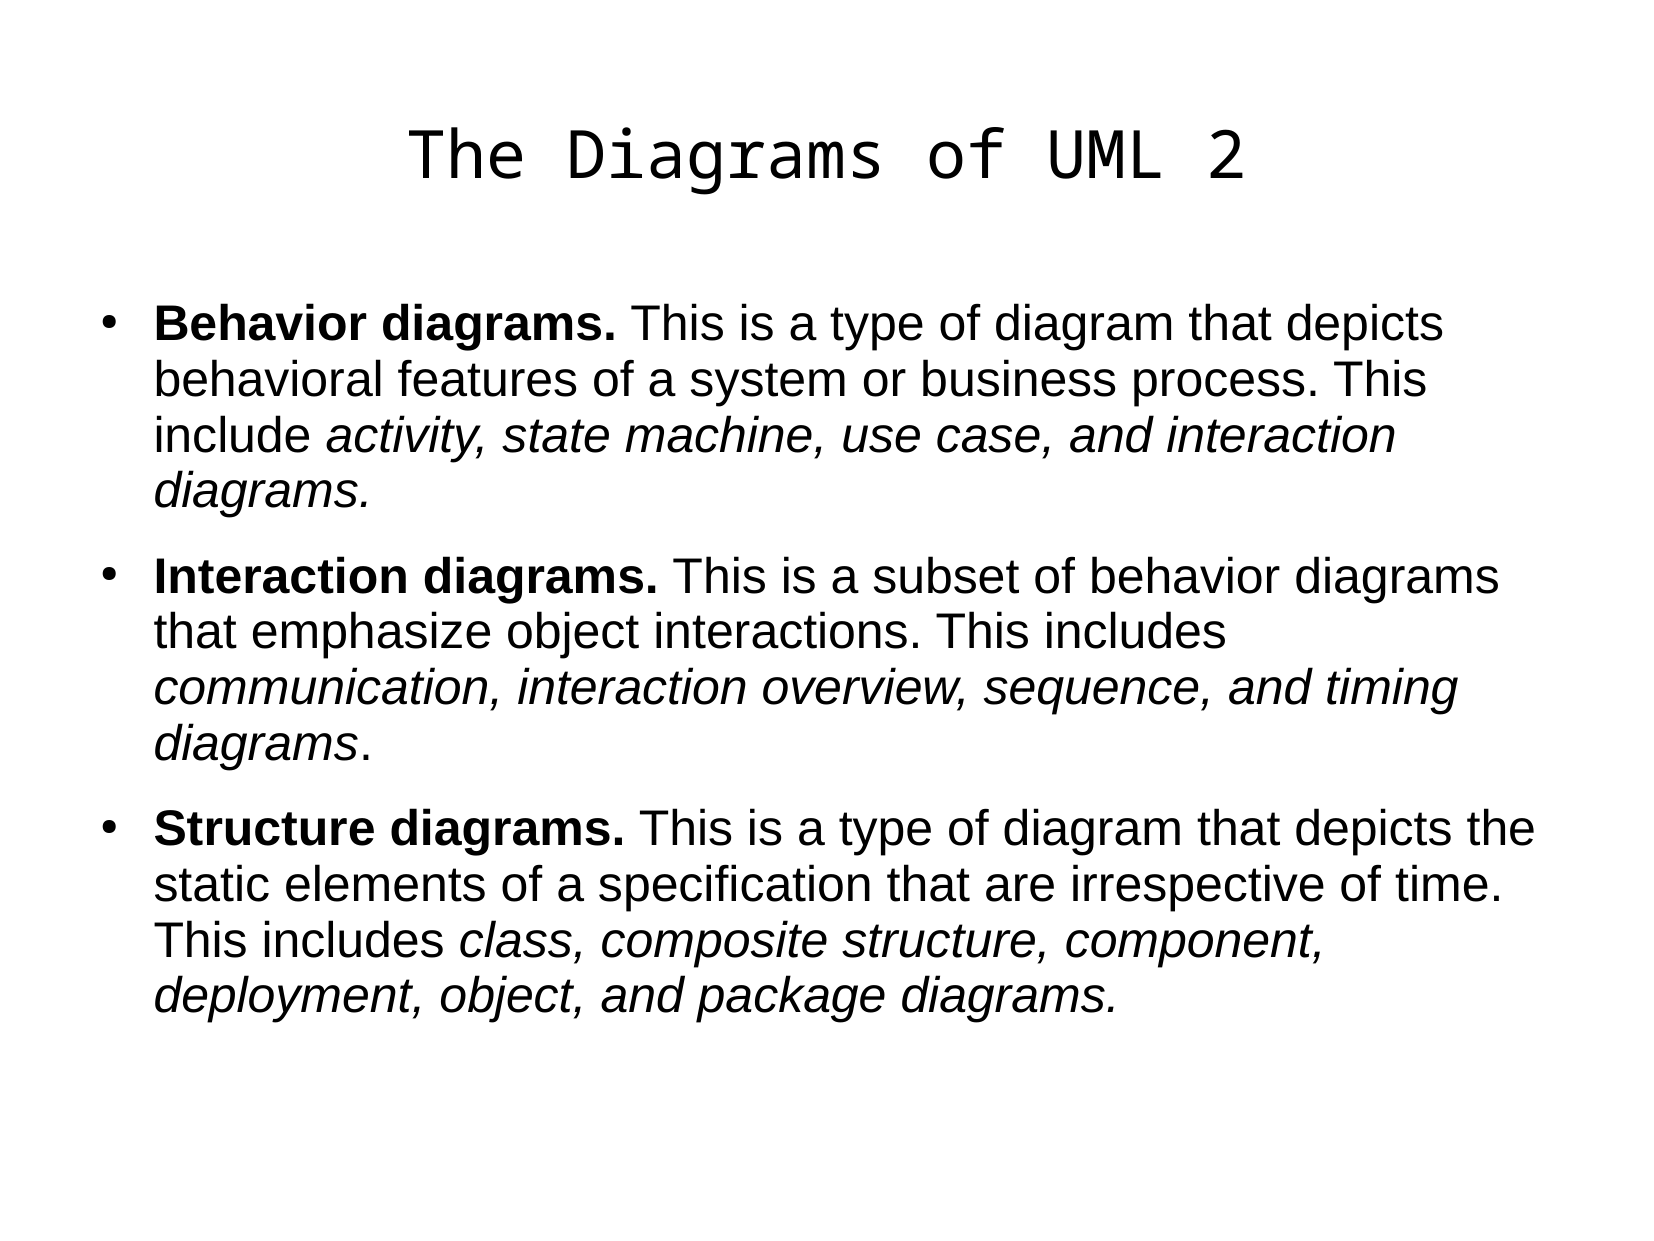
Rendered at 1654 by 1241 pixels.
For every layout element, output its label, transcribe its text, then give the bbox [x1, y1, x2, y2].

title The Diagrams of UML 2 [82, 49, 1571, 257]
list Behavior diagrams. This is a type of diagram that depicts behavioral features of a system or business process. This include activity, state machine, use case, and interaction diagrams. Interaction diagrams. This is a subset of behavior diagrams that emphasize object interactions. This includes communication, interaction overview, sequence, and timing diagrams. Structure diagrams. This is a type of diagram that depicts the static elements of a specification that are irrespective of time. This includes class, composite structure, component, deployment, object, and package diagrams. [82, 295, 1571, 1158]
